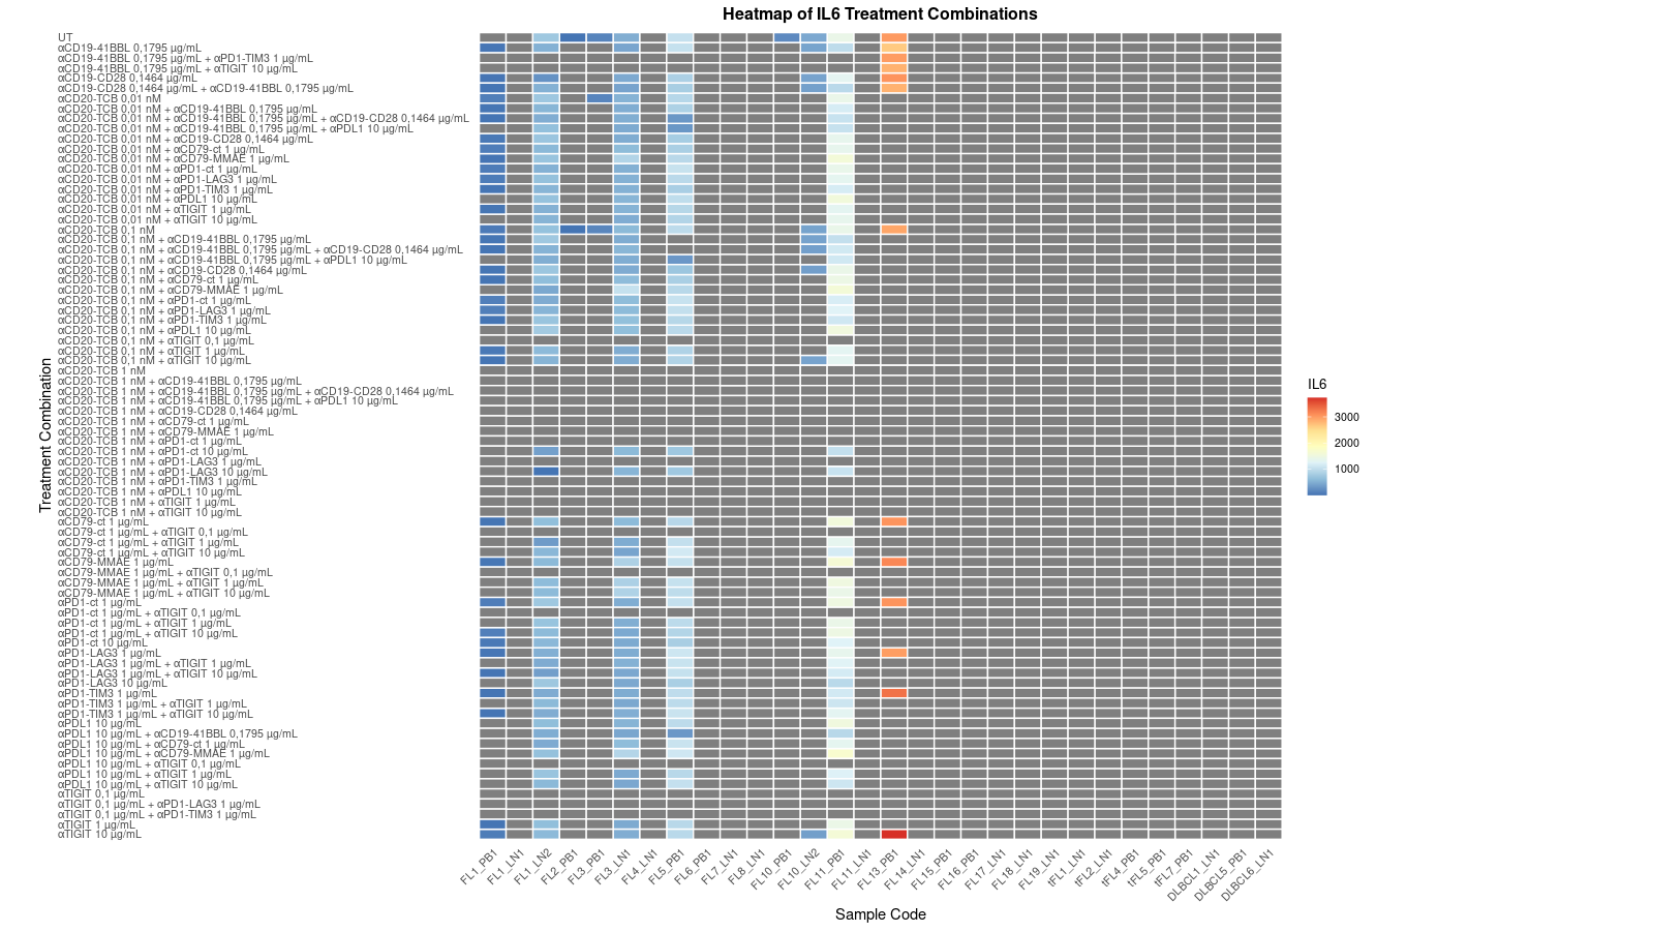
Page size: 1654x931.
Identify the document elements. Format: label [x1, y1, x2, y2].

picture [0, 0, 1406, 931]
